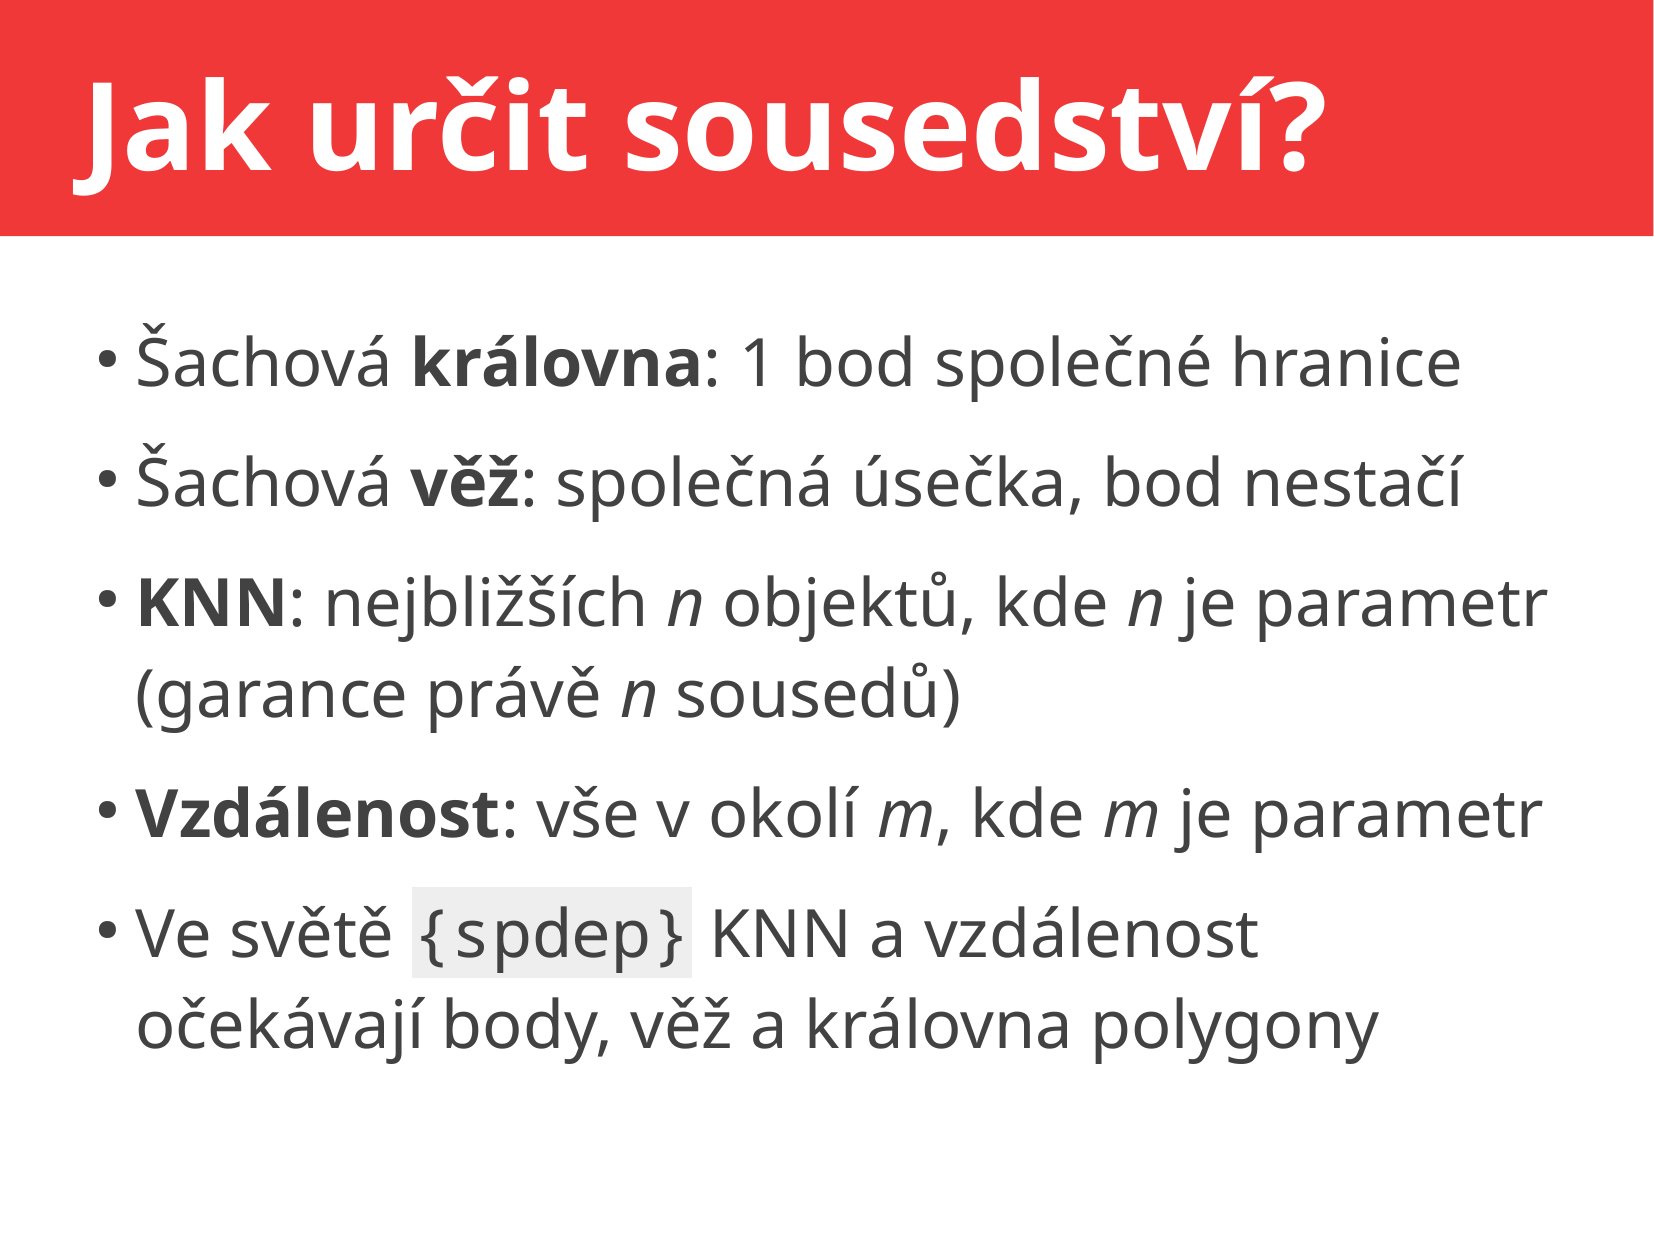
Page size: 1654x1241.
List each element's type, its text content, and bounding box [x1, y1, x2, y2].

title Jak určit sousedství? [82, 19, 1571, 227]
list Šachová královna: 1 bod společné hranice Šachová věž: společná úsečka, bod nestačí KNN: nejbližších n objektů, kde n je parametr (garance právě n sousedů) Vzdálenost: vše v okolí m, kde m je parametr Ve světě {spdep} KNN a vzdálenost očekávají body, věž a královna polygony [82, 314, 1563, 1080]
